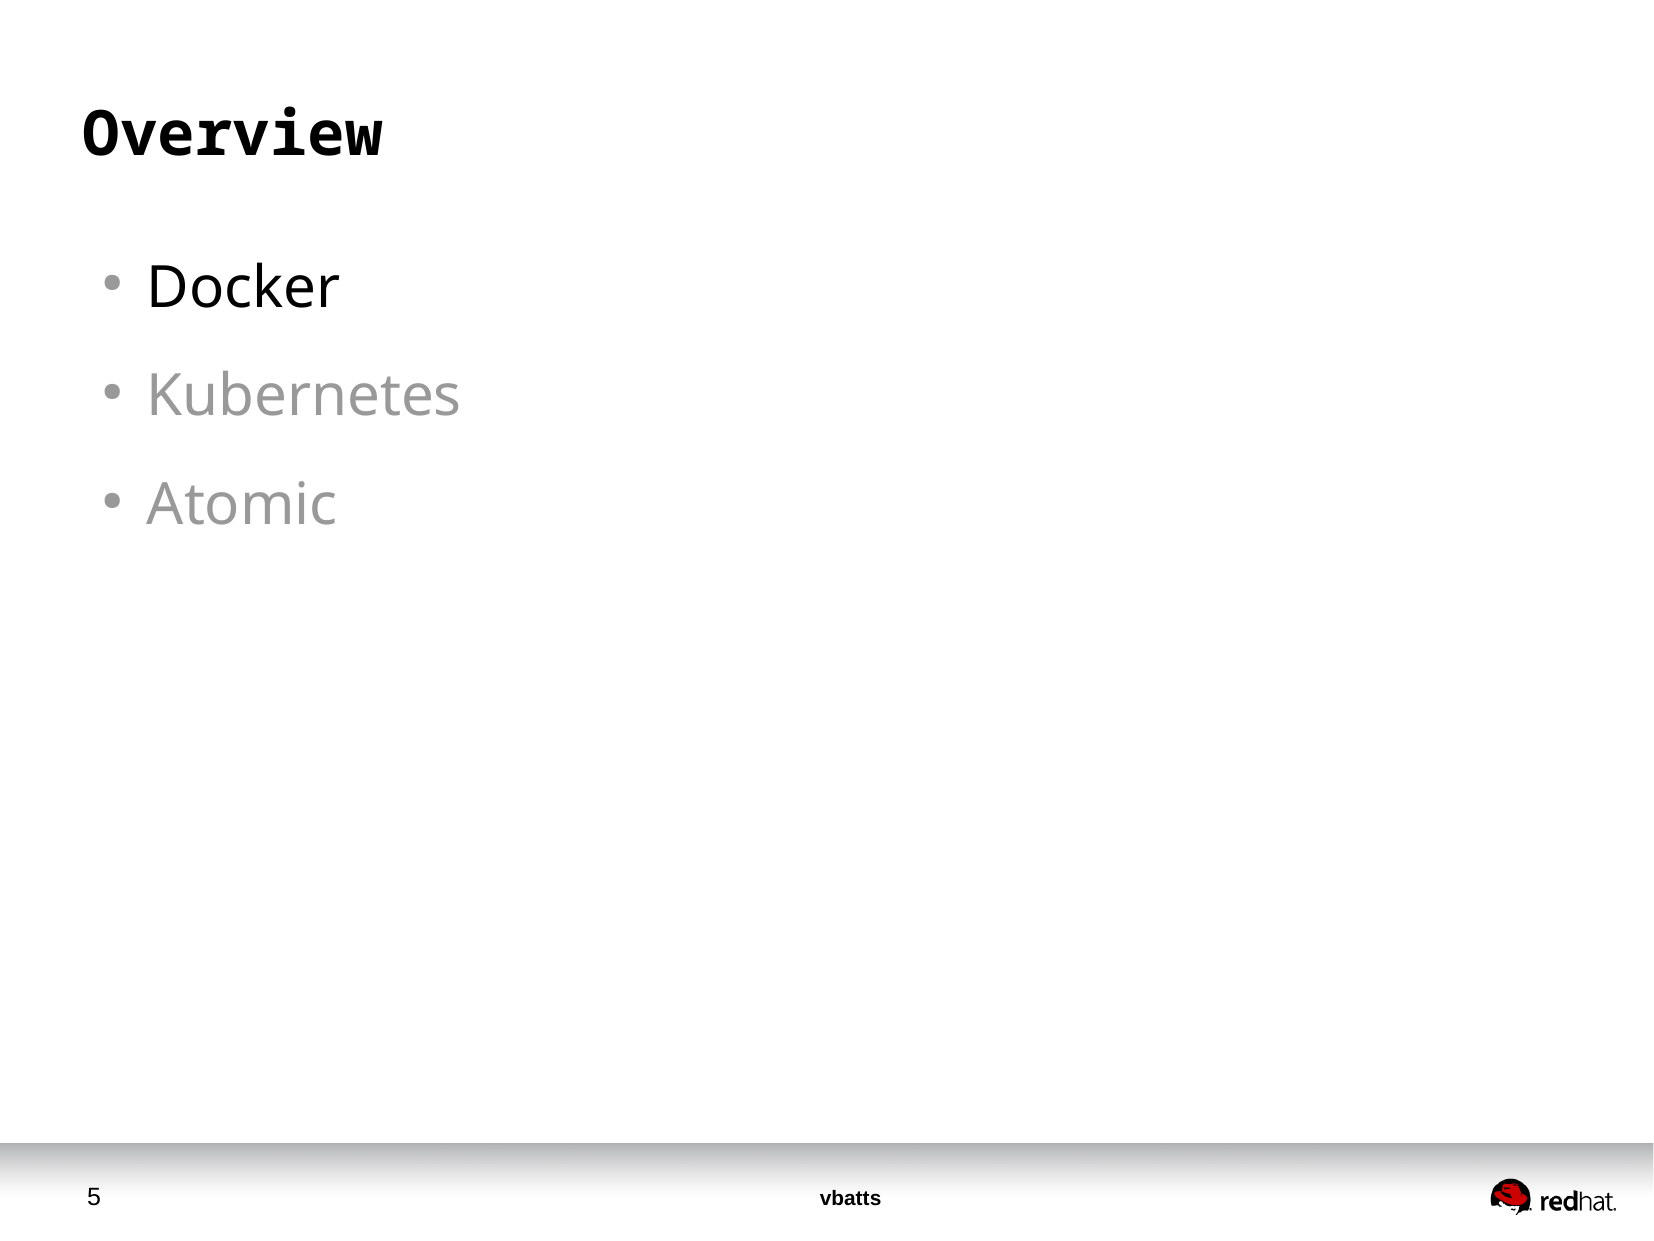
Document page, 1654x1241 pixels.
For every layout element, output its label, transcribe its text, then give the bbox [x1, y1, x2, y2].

title Overview [82, 37, 1571, 226]
picture [0, 1143, 1654, 1241]
list Docker Kubernetes Atomic [86, 244, 1576, 1039]
